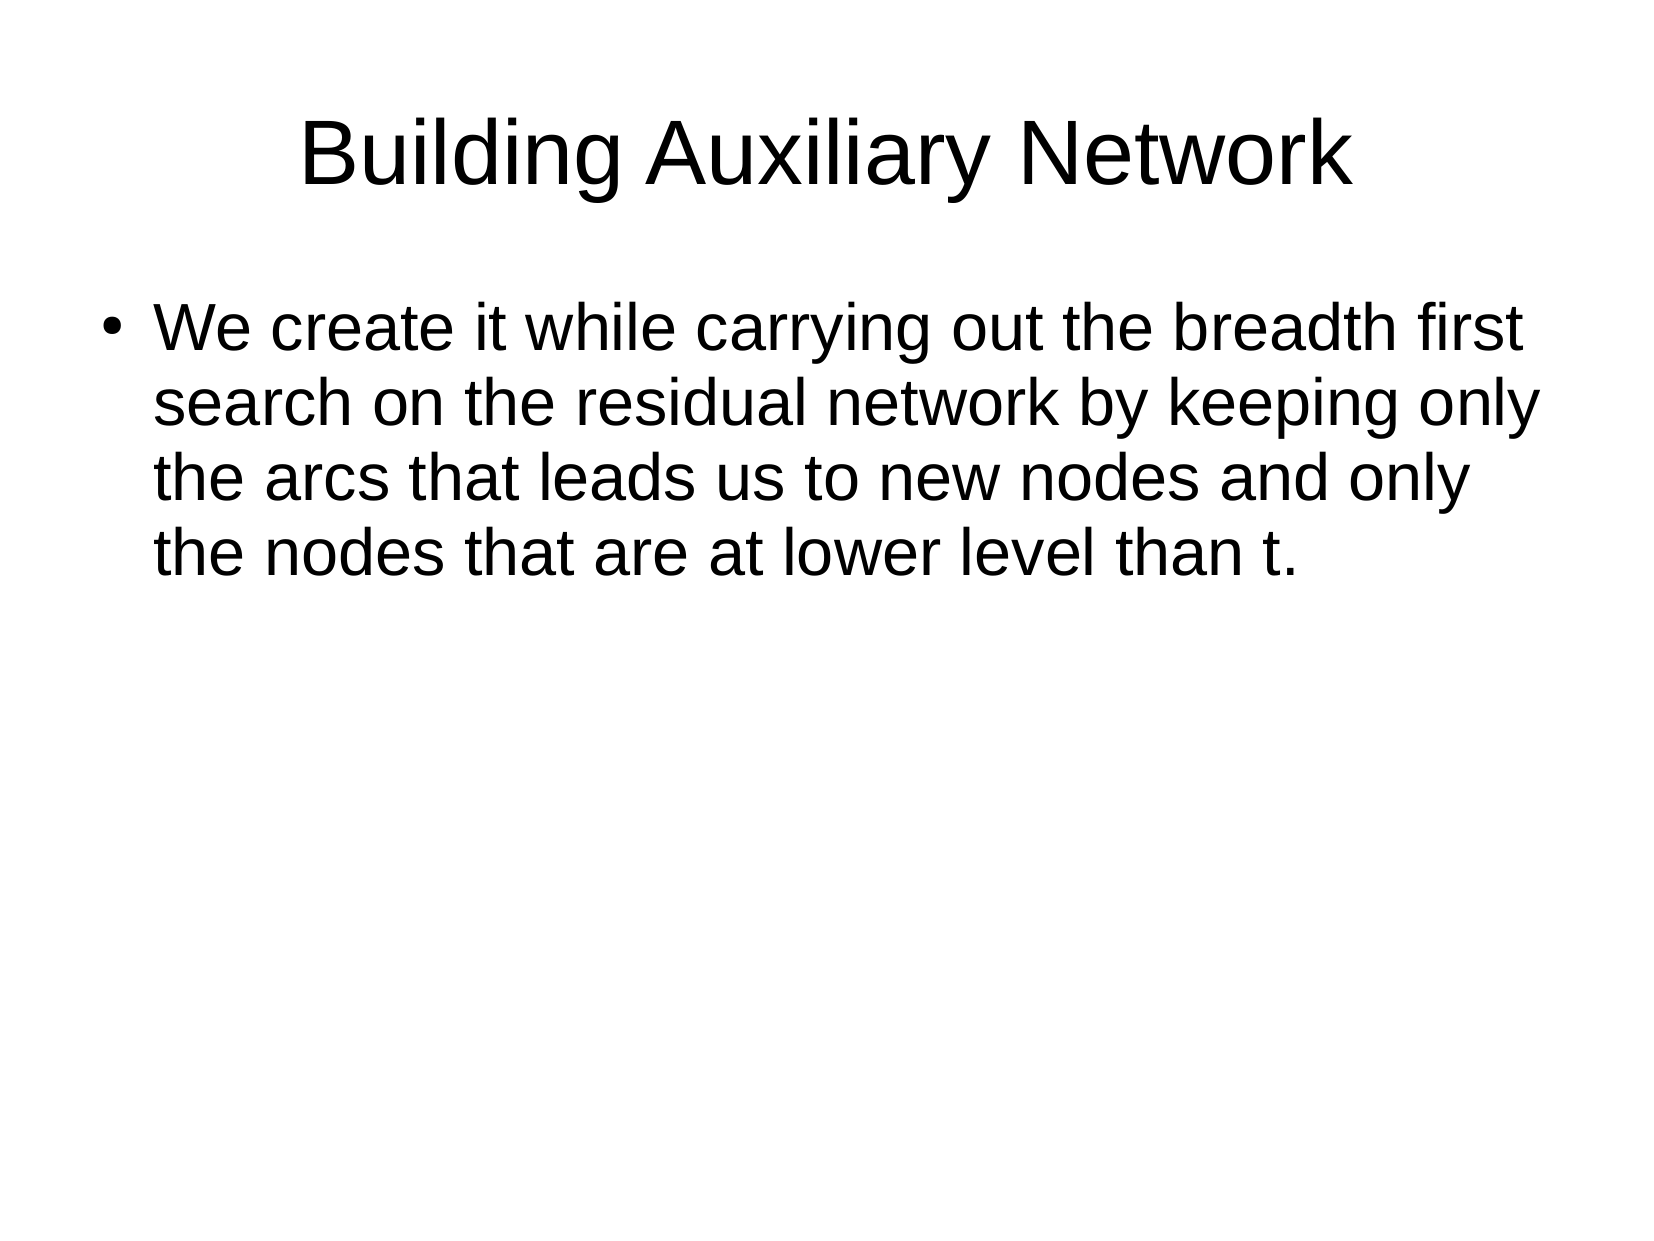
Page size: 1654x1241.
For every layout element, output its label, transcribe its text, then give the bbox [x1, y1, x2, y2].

title Building Auxiliary Network [82, 49, 1571, 257]
list We create it while carrying out the breadth first search on the residual network by keeping only the arcs that leads us to new nodes and only the nodes that are at lower level than t. [82, 290, 1571, 1010]
